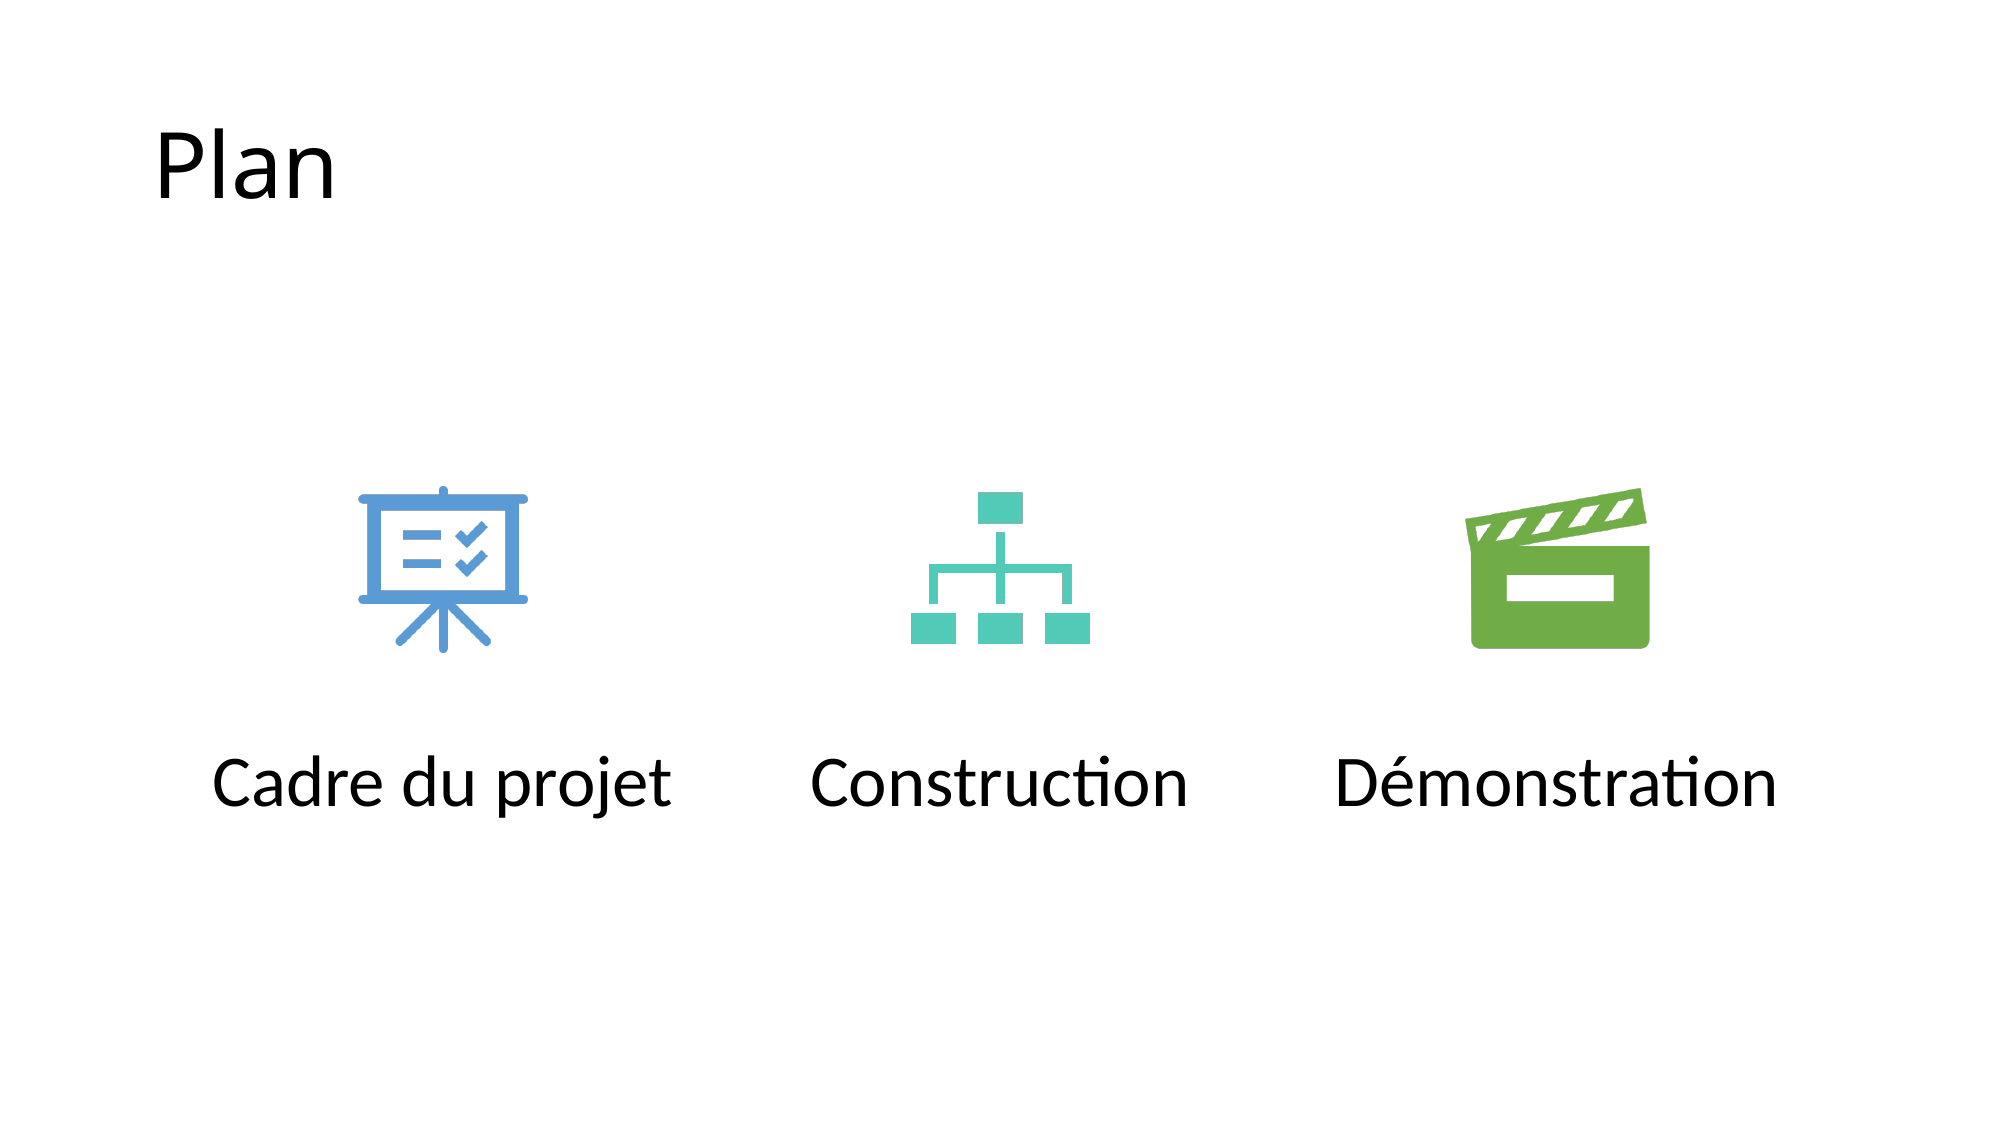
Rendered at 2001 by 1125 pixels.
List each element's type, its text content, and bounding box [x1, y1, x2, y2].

text_box [1450, 461, 1664, 675]
text_box Construction [762, 733, 1237, 852]
text_box Démonstration [1319, 733, 1794, 852]
text_box Cadre du projet [205, 733, 680, 852]
text_box [336, 461, 550, 675]
title Plan [137, 59, 1863, 278]
text_box [893, 461, 1107, 675]
